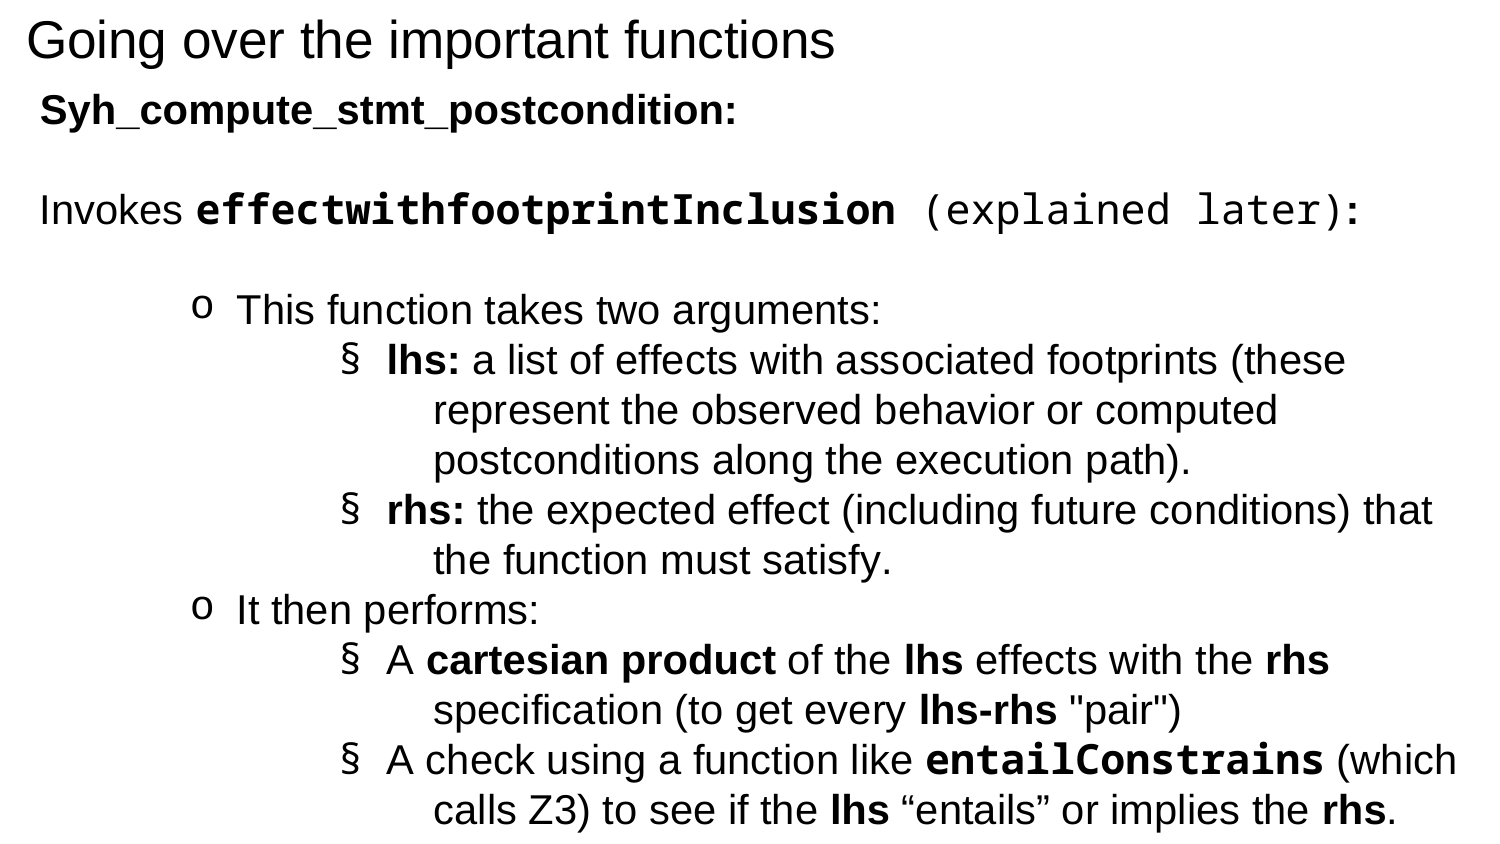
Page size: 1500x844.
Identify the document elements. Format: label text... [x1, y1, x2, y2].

title Going over the important functions [11, 0, 1409, 85]
text_box Syh_compute_stmt_postcondition: Invokes effectwithfootprintInclusion (explained later): This function takes two arguments: lhs: a list of effects with associated footprints (these represent the observed behavior or computed postconditions along the execution path). rhs: the expected effect (including future conditions) that the function must satisfy. It then performs: A cartesian product of the lhs effects with the rhs specification (to get every lhs-rhs "pair") A check using a function like entailConstrains (which calls Z3) to see if the lhs “entails” or implies the rhs. [24, 75, 1475, 844]
